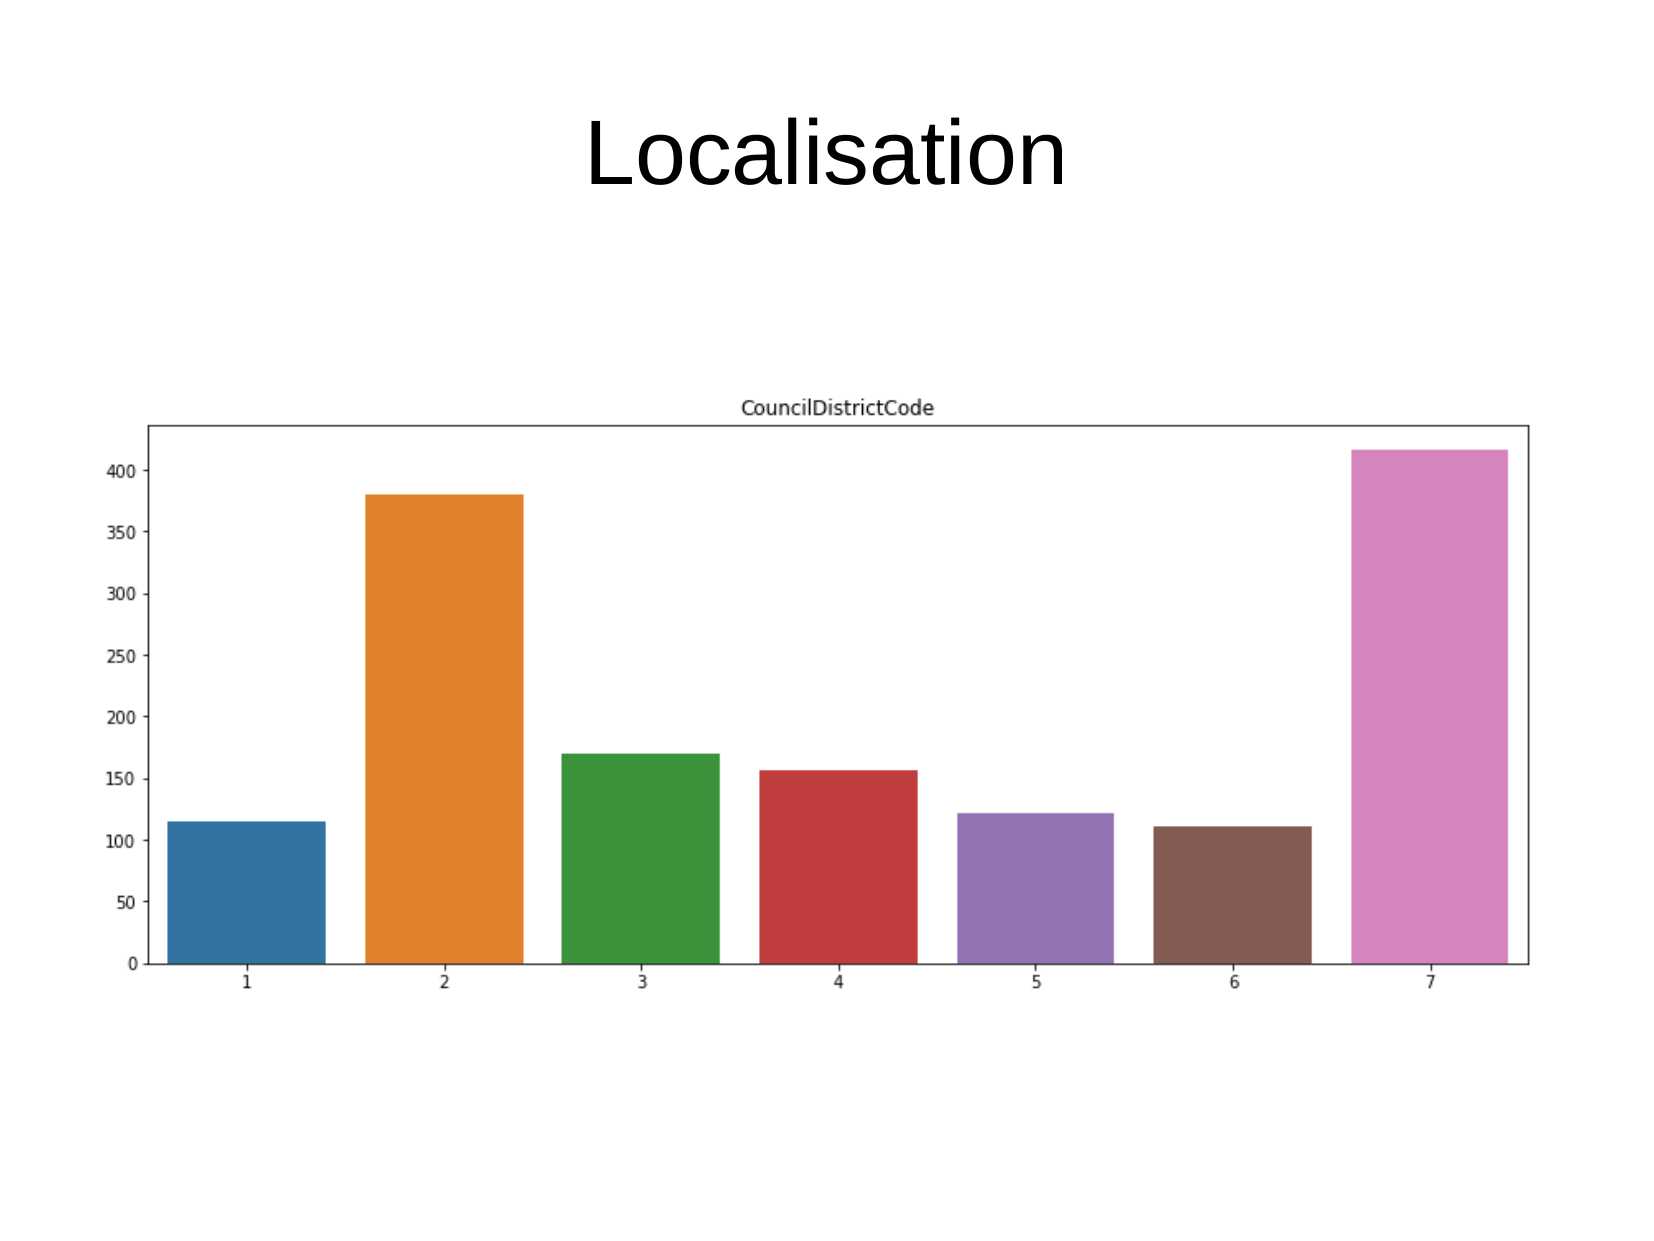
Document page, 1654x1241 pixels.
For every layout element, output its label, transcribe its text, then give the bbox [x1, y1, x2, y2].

title Localisation [82, 49, 1571, 257]
picture [82, 389, 1571, 1010]
